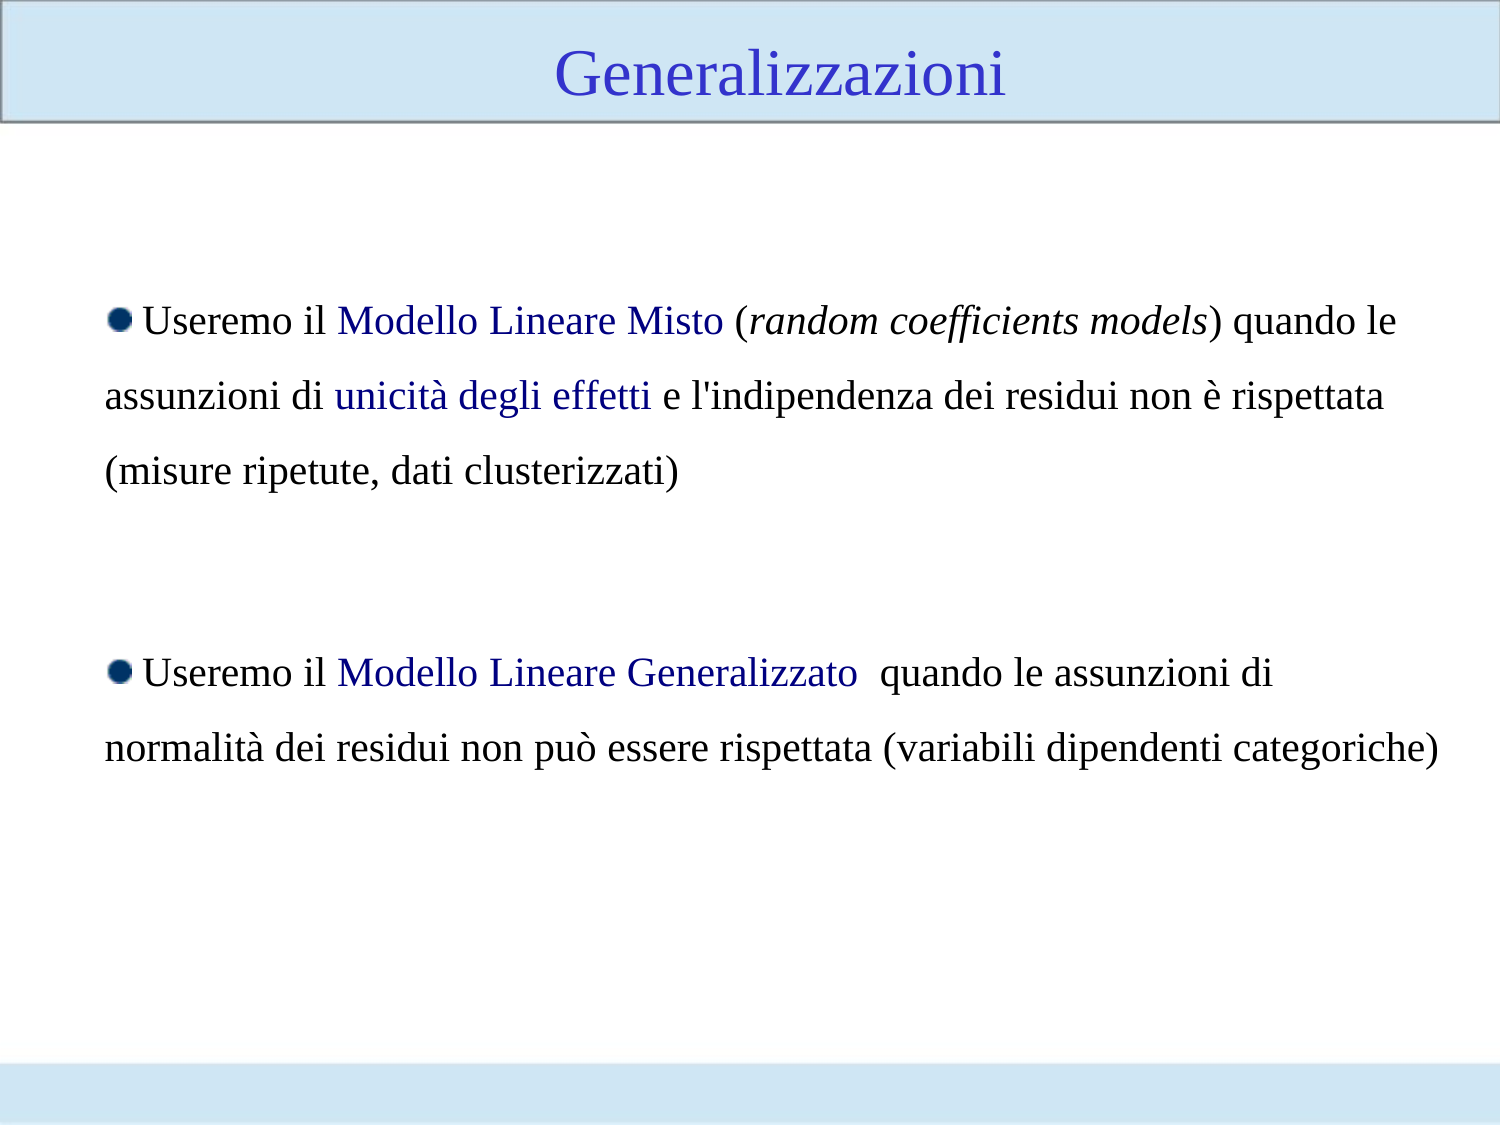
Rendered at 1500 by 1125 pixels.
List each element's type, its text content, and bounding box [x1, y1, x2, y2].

title Generalizzazioni [249, 21, 1313, 117]
picture [0, 0, 1500, 1125]
text_box Useremo il Modello Lineare Misto (random coefficients models) quando le assunzioni di unicità degli effetti e l'indipendenza dei residui non è rispettata (misure ripetute, dati clusterizzati) Useremo il Modello Lineare Generalizzato quando le assunzioni di normalità dei residui non può essere rispettata (variabili dipendenti categoriche) [89, 260, 1458, 778]
